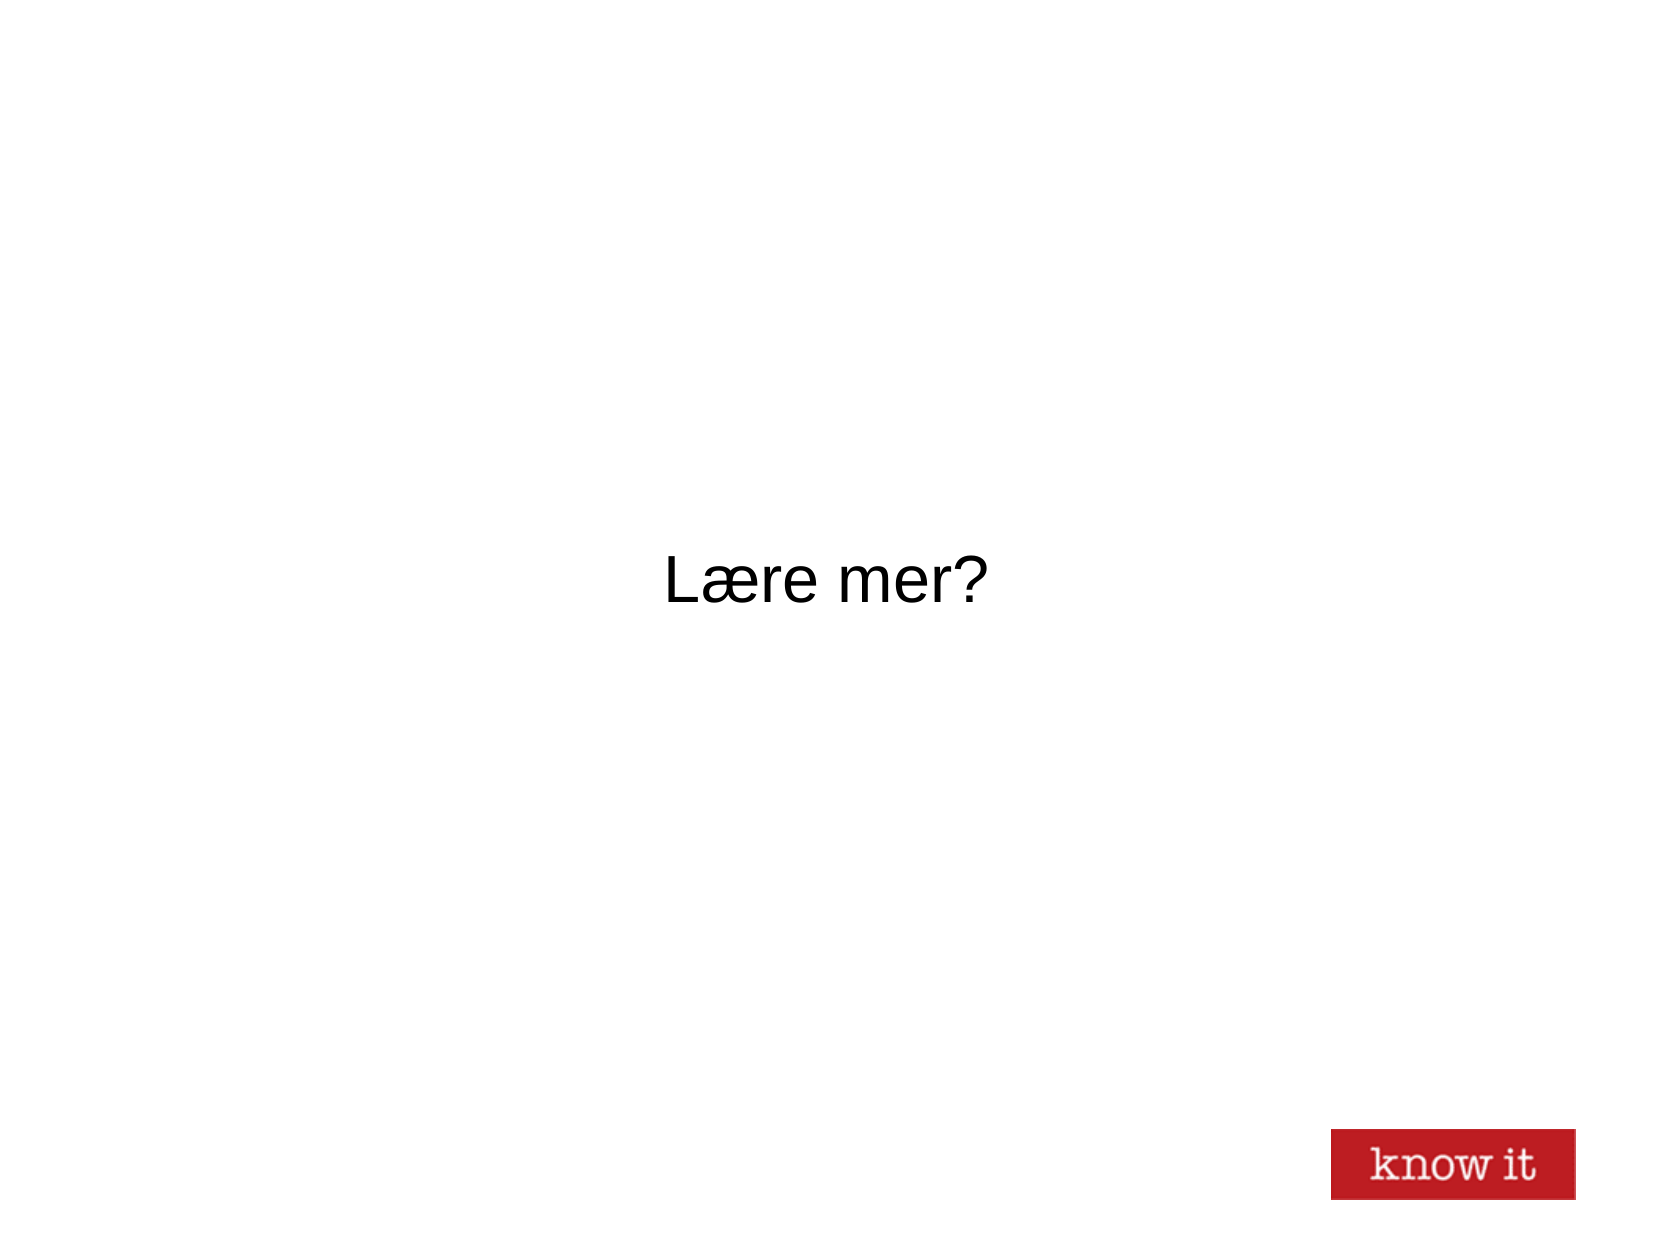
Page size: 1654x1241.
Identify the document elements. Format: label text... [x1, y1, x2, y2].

subtitle Lære mer? [82, 56, 1571, 1102]
picture [1331, 1129, 1576, 1200]
